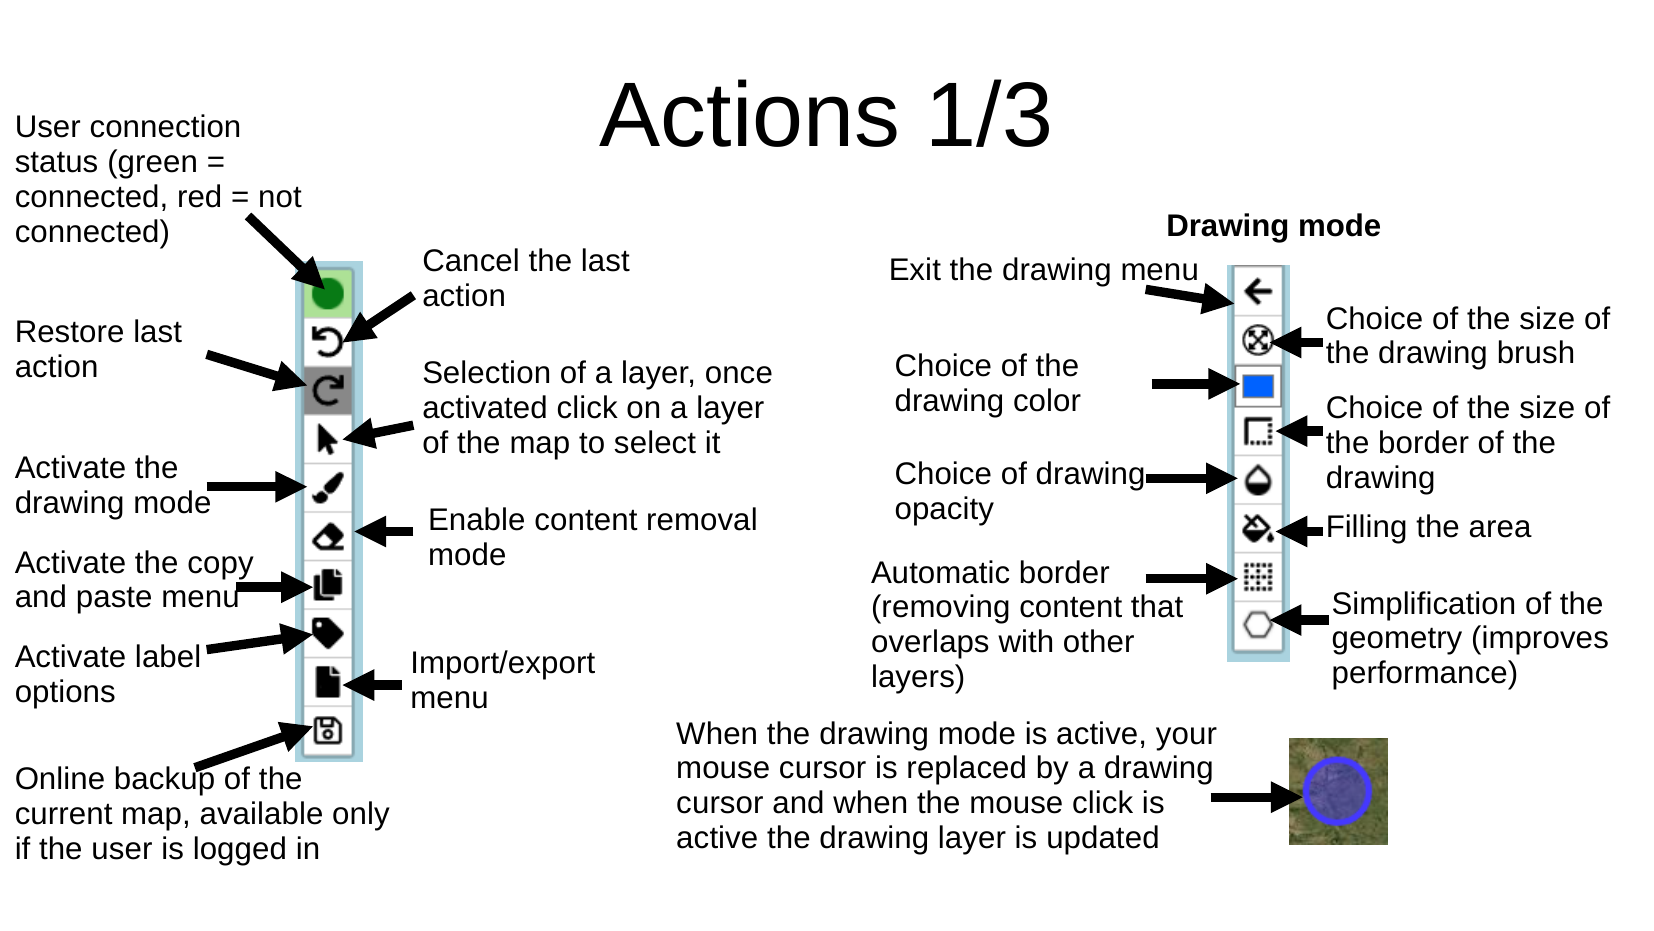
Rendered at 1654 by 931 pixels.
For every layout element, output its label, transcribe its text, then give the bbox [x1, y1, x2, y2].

text_box Restore last action [0, 307, 266, 392]
text_box Choice of the size of the drawing brush [1311, 293, 1630, 382]
text_box Activate the drawing mode [0, 442, 278, 528]
text_box Selection of a layer, once activated click on a layer of the map to select it [407, 348, 804, 503]
text_box Online backup of the current map, available only if the user is logged in [0, 754, 414, 909]
text_box Enable content removal mode [413, 495, 798, 615]
text_box Choice of the drawing color [879, 340, 1188, 426]
text_box Import/export menu [395, 637, 674, 723]
text_box Drawing mode [1151, 200, 1418, 286]
text_box Choice of the size of the border of the drawing [1311, 382, 1654, 501]
text_box Activate the copy and paste menu [0, 537, 278, 622]
text_box User connection status (green = connected, red = not connected) [0, 102, 325, 257]
text_box Choice of drawing opacity [879, 448, 1182, 534]
text_box Exit the drawing menu [874, 244, 1223, 304]
picture [1289, 738, 1388, 845]
text_box When the drawing mode is active, your mouse cursor is replaced by a drawing cursor and when the mouse click is active the drawing layer is updated [661, 708, 1252, 931]
text_box Automatic border (removing content that overlaps with other layers) [856, 547, 1211, 702]
picture [295, 261, 363, 754]
picture [1227, 286, 1290, 662]
text_box Filling the area [1311, 625, 1316, 696]
title Actions 1/3 [82, 37, 1571, 193]
text_box Simplification of the geometry (improves performance) [1316, 578, 1654, 733]
text_box Filling the area [1311, 501, 1654, 615]
text_box Cancel the last action [407, 236, 674, 321]
text_box Activate label options [0, 631, 278, 717]
